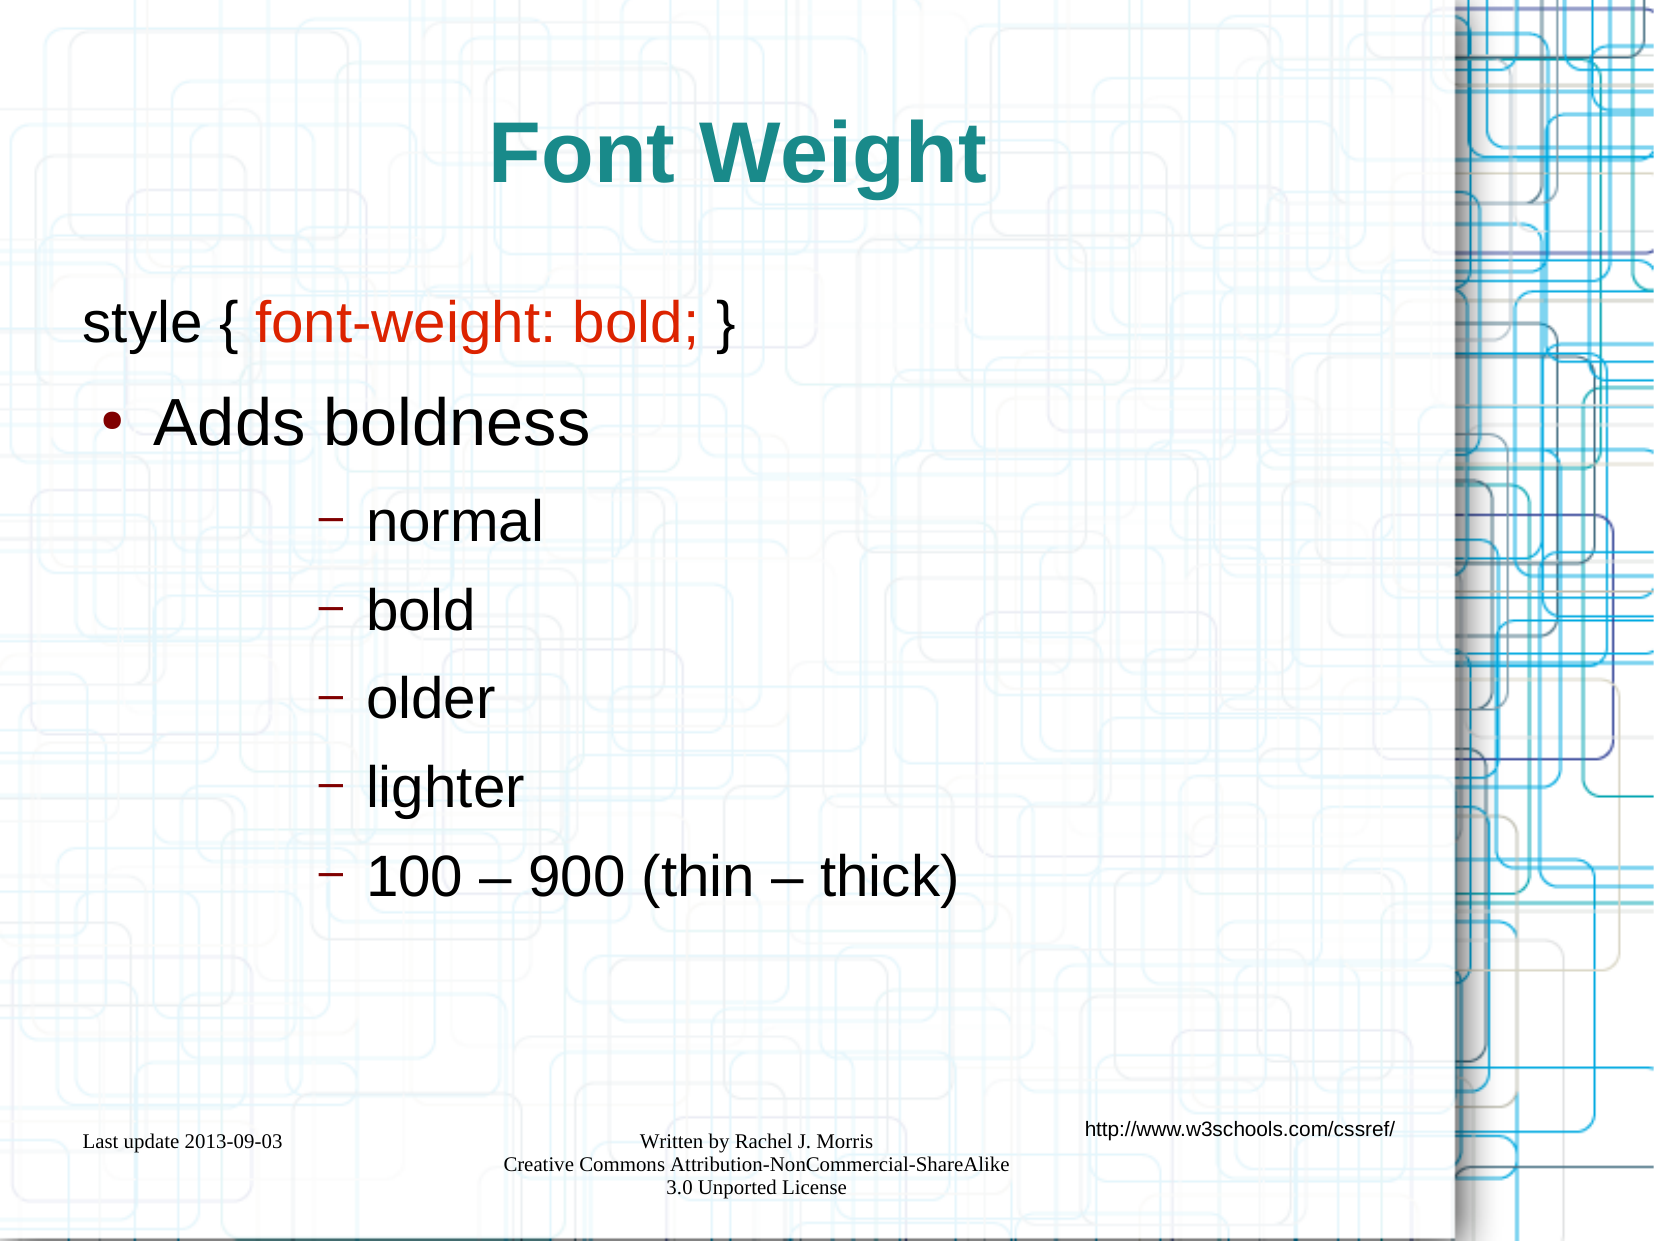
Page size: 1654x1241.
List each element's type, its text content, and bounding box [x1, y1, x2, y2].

list style { font-weight: bold; } Adds boldness normal bold older lighter 100 – 900 (thin – thick) [82, 290, 1418, 1010]
picture [0, 0, 1654, 1241]
text_box http://www.w3schools.com/cssref/ [1050, 1110, 1411, 1149]
title Font Weight [59, 49, 1418, 257]
